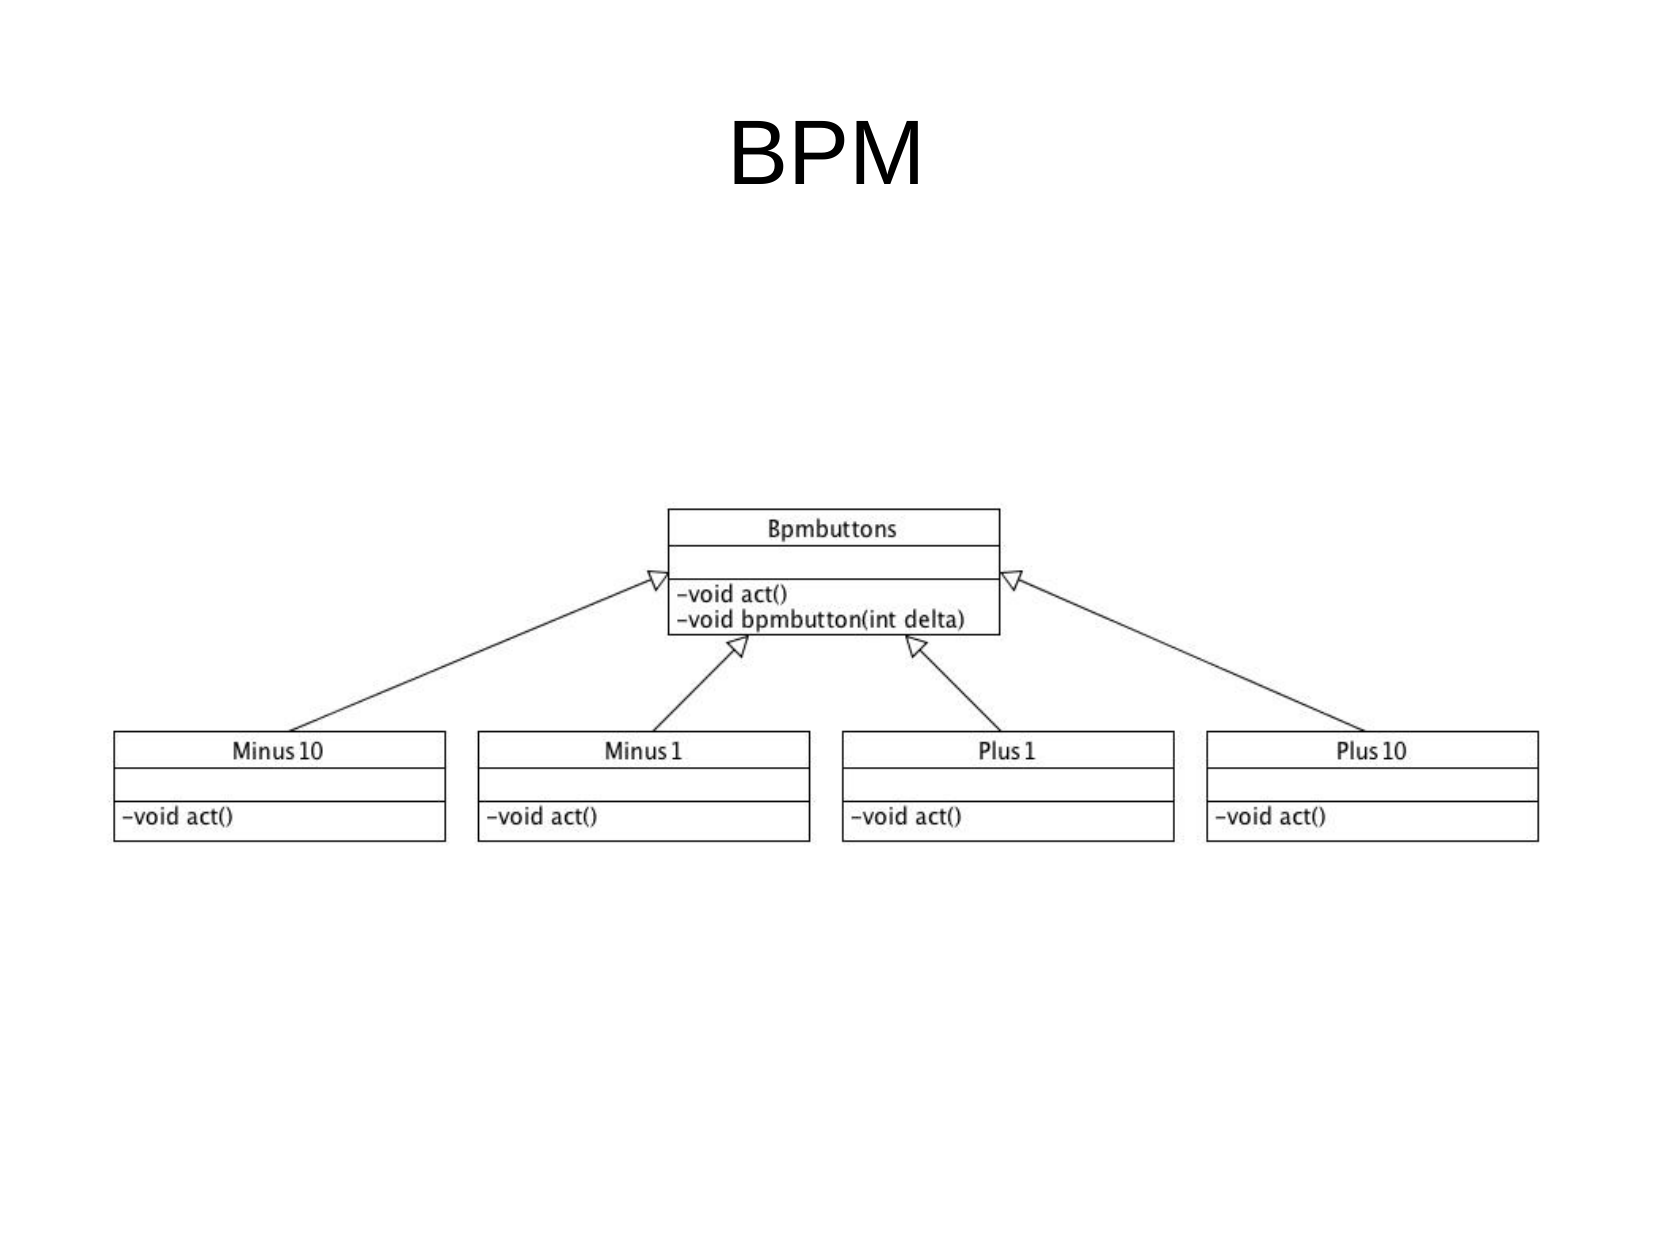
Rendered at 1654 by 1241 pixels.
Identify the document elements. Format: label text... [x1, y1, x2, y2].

picture [82, 477, 1571, 874]
title BPM [82, 49, 1571, 257]
